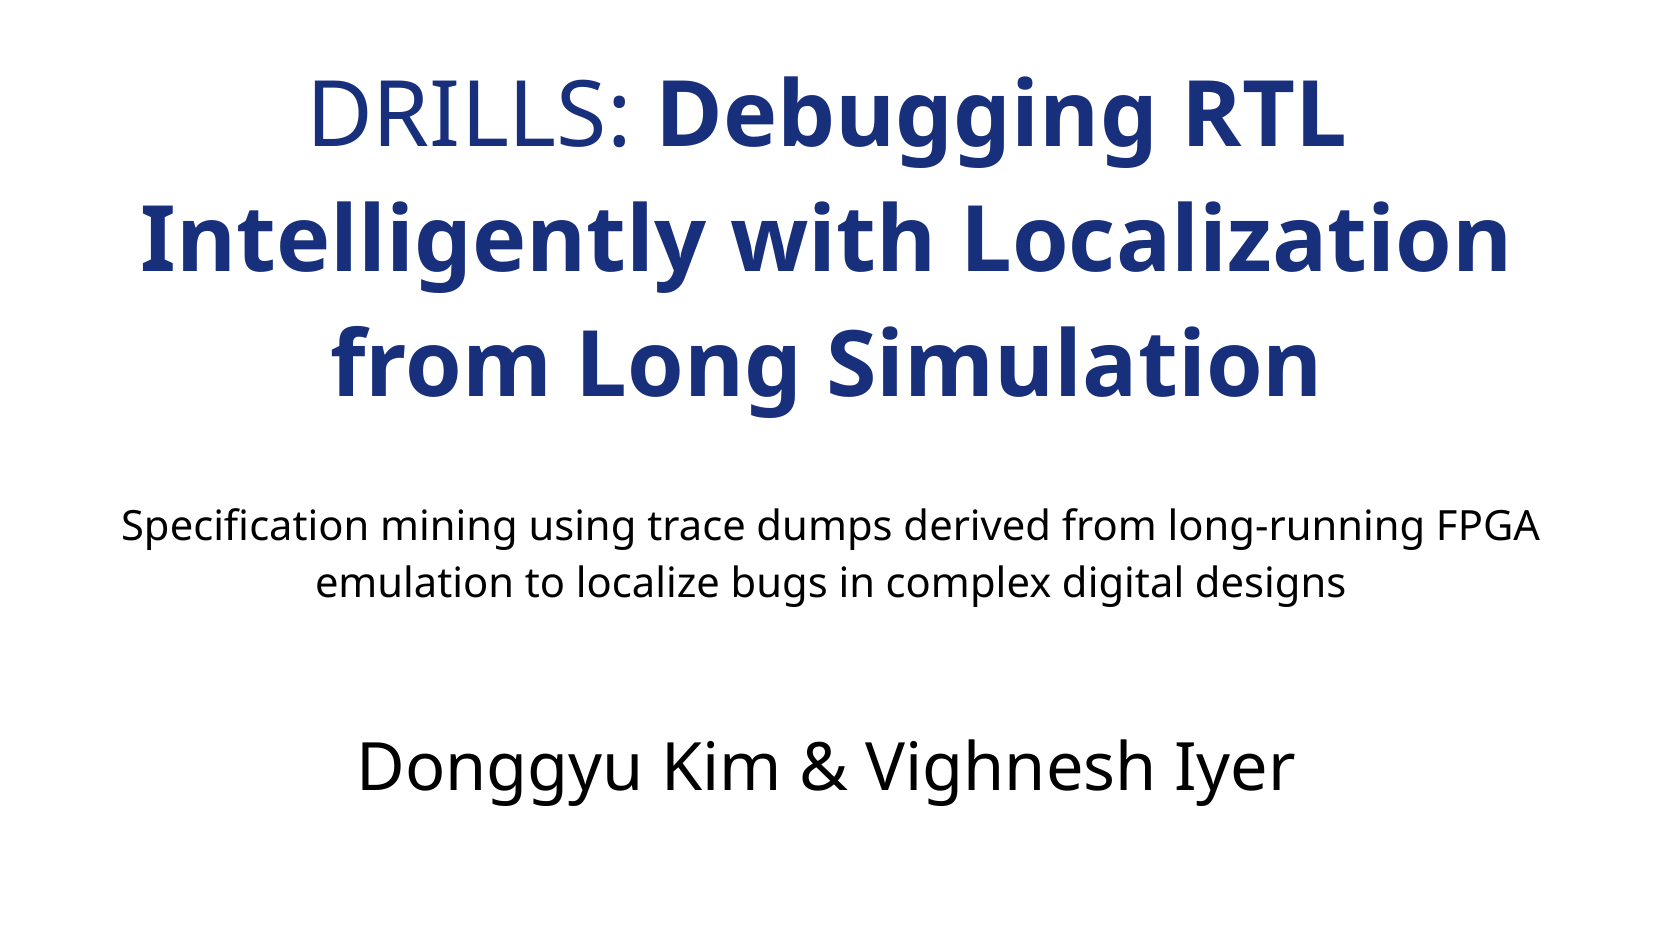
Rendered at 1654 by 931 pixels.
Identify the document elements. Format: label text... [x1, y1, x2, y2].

title DRILLS: Debugging RTL Intelligently with Localization from Long Simulation [82, 48, 1571, 424]
title Specification mining using trace dumps derived from long-running FPGA emulation to localize bugs in complex digital designs [56, 450, 1606, 655]
subtitle Donggyu Kim & Vighnesh Iyer [82, 690, 1571, 840]
